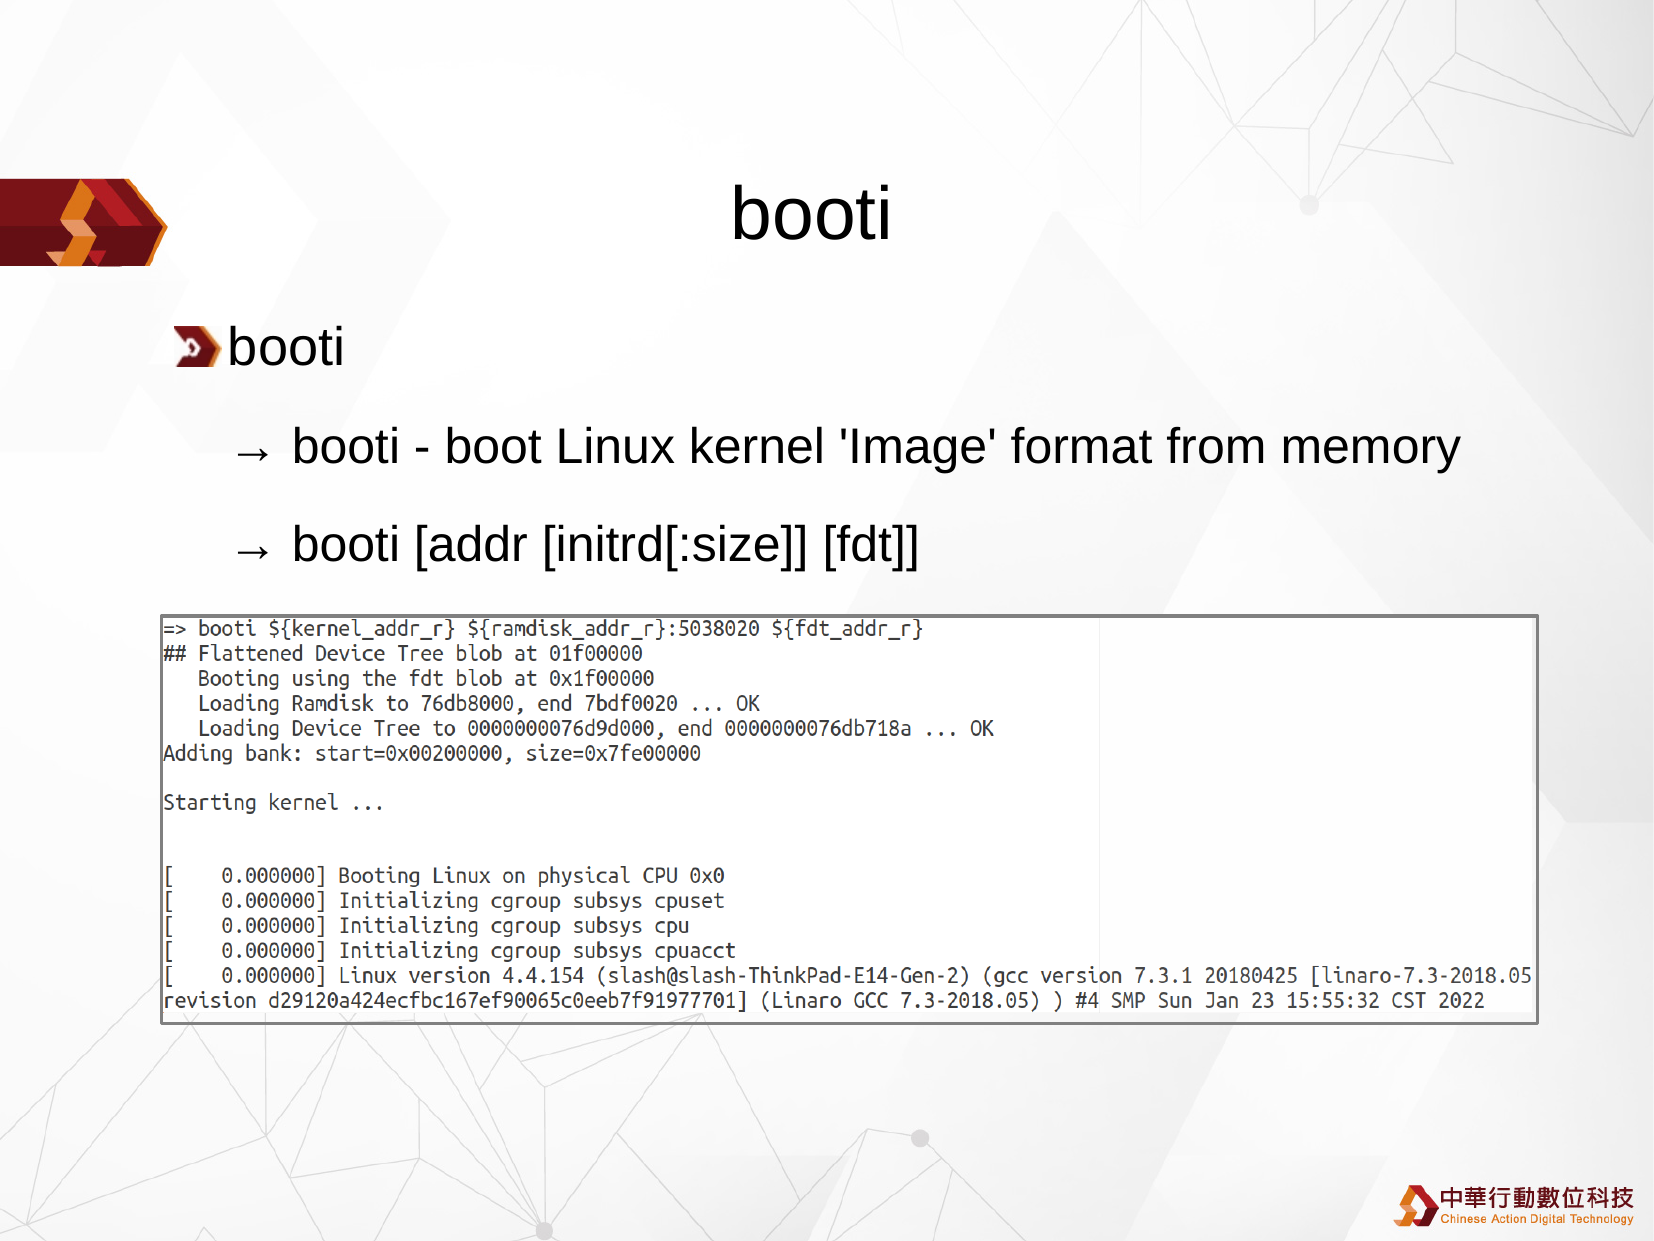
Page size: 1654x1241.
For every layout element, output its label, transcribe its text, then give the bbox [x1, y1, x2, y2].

picture [0, 0, 1654, 1241]
title booti [118, 129, 1506, 298]
list booti → booti - boot Linux kernel 'Image' format from memory → booti [addr [initrd[:size]] [fdt]] [118, 316, 1571, 1036]
